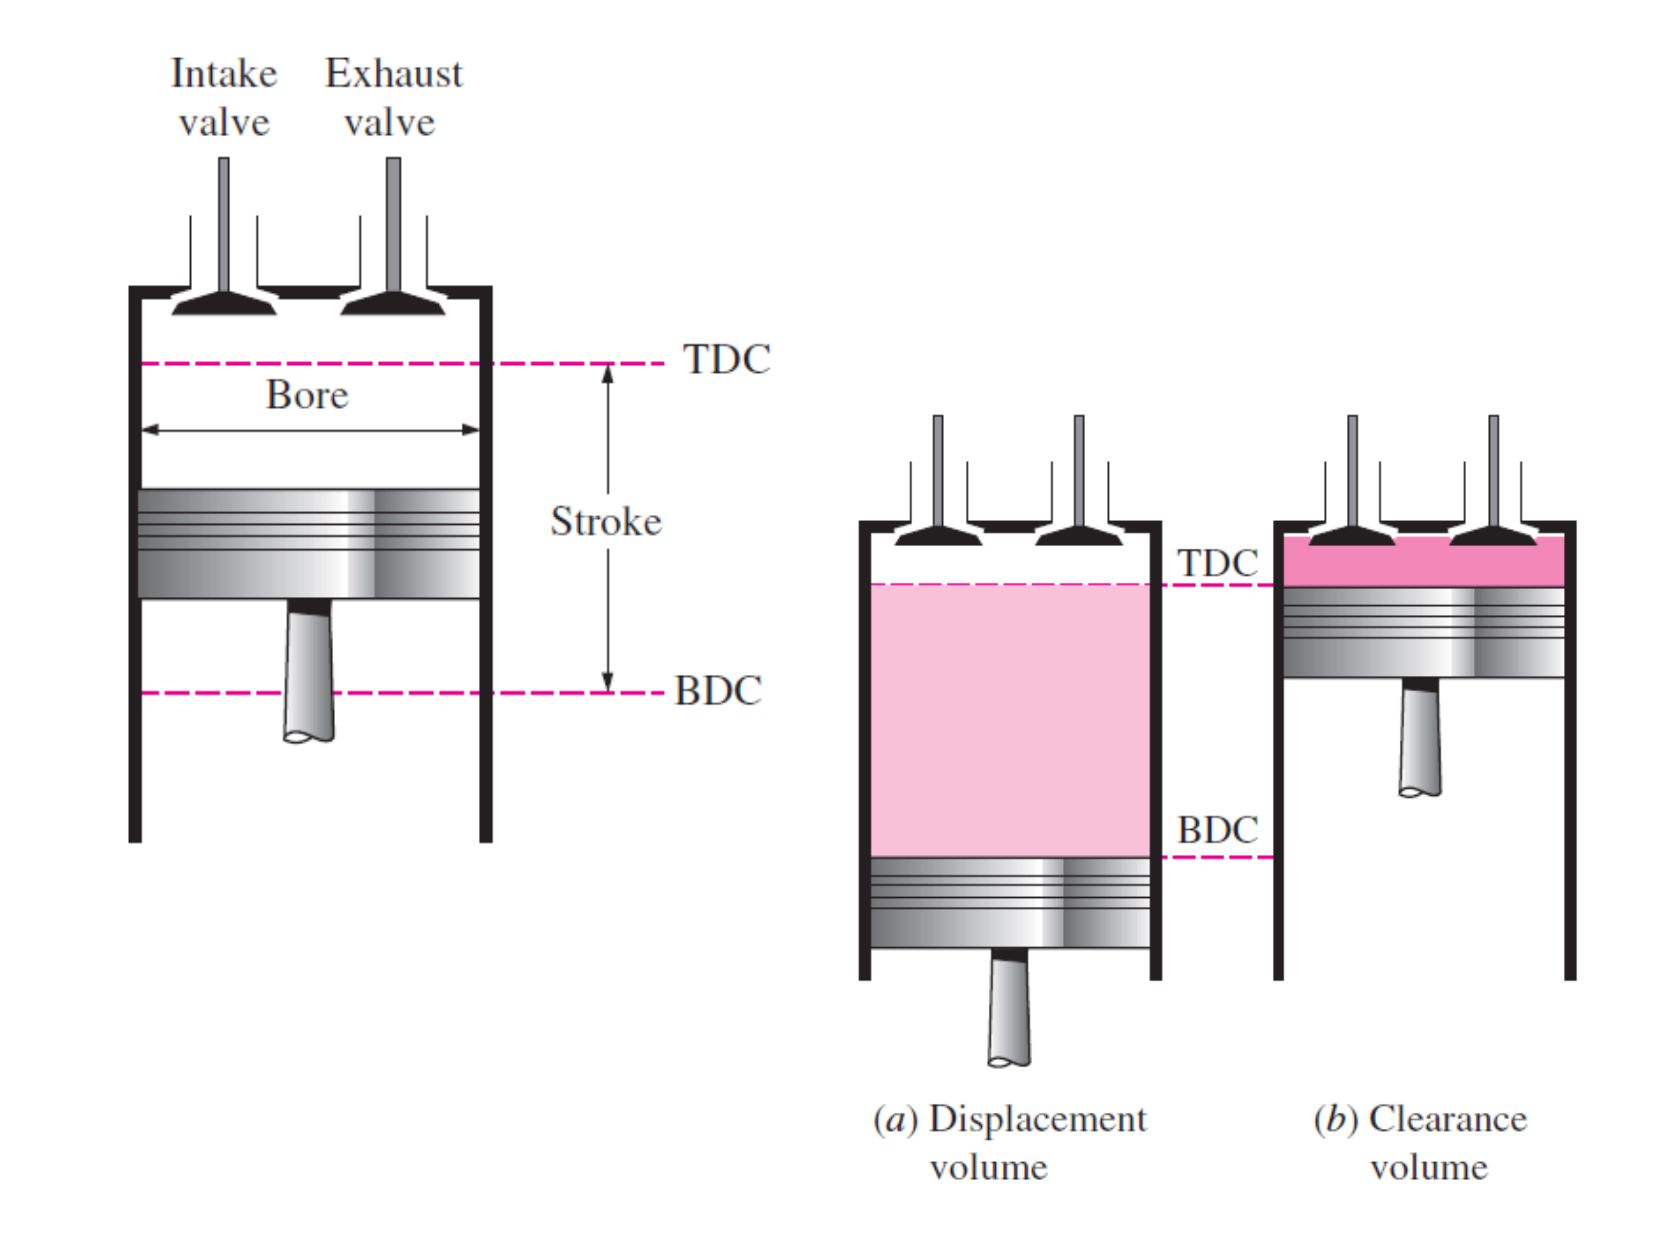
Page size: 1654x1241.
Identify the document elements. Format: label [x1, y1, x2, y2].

picture [47, 23, 804, 863]
picture [838, 401, 1630, 1205]
